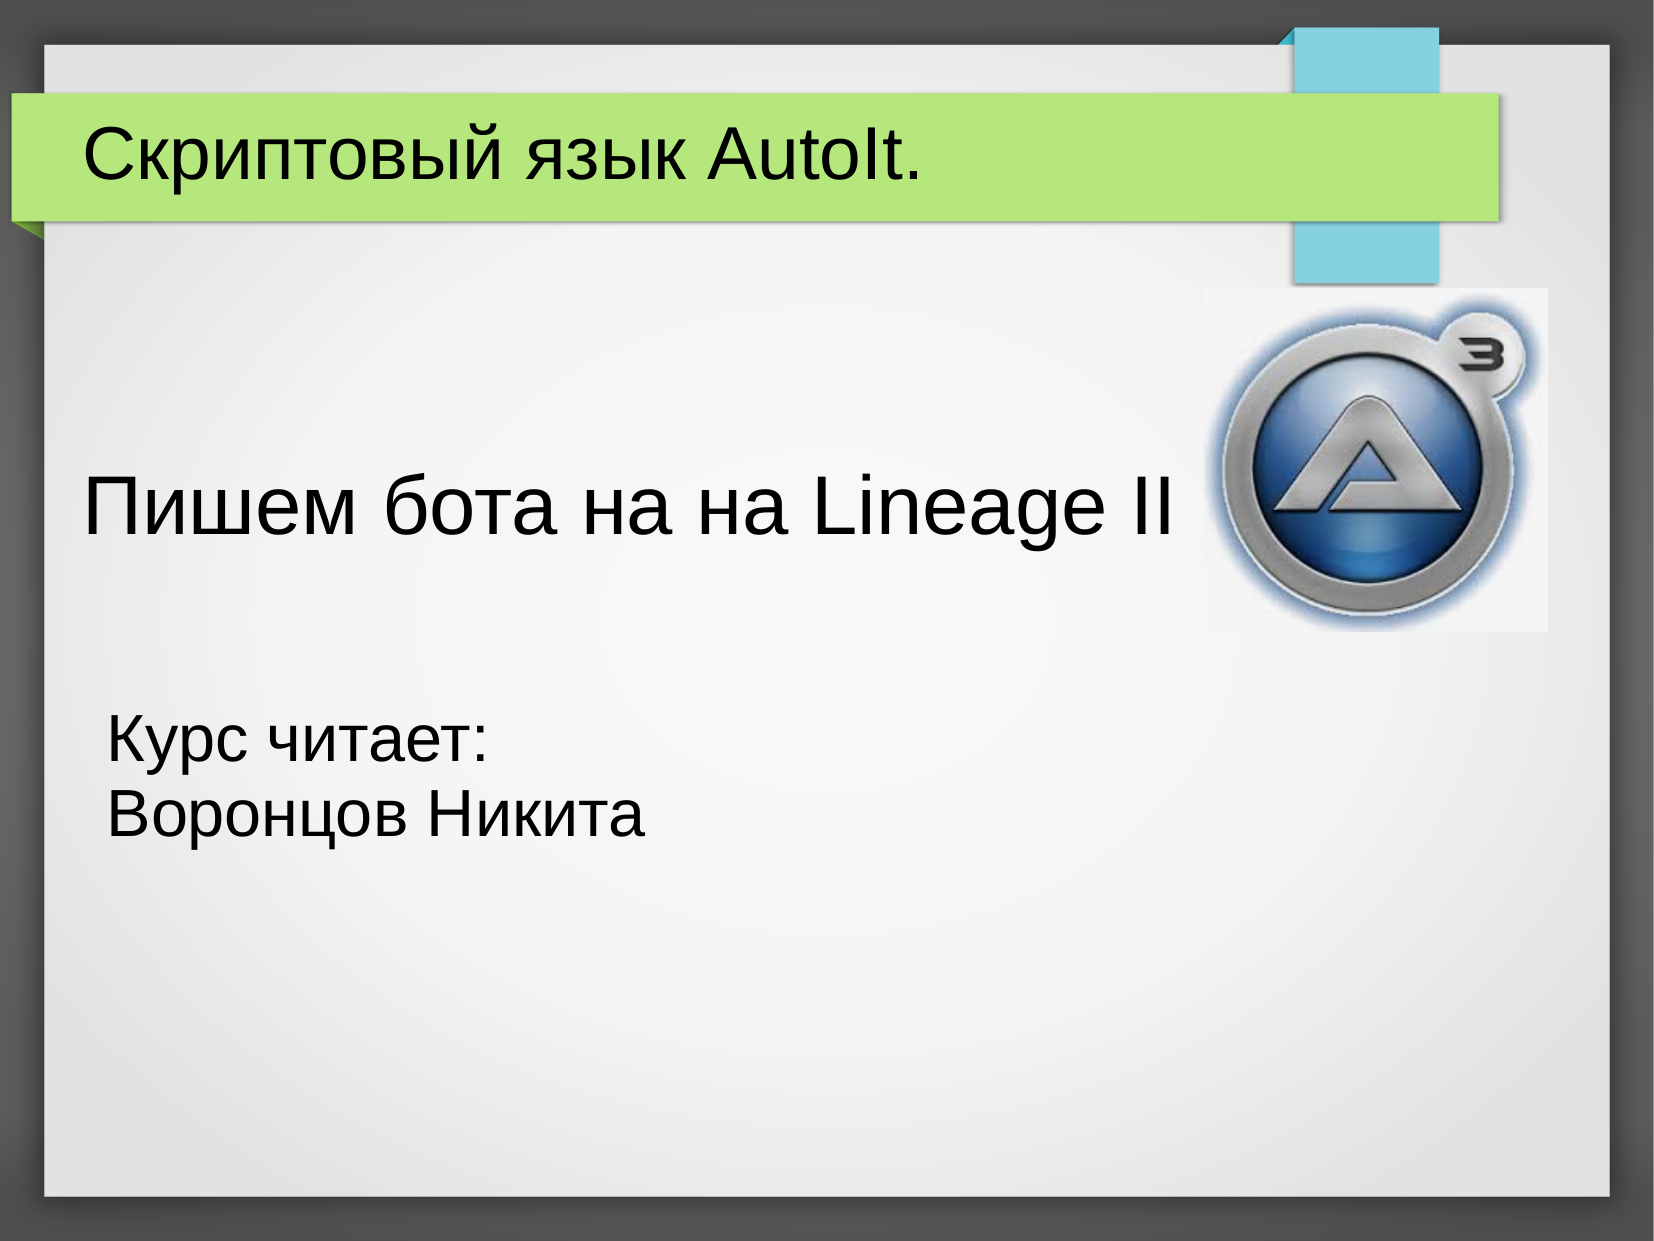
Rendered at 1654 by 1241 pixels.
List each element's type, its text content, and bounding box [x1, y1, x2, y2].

picture [0, 0, 1654, 1241]
title Cкриптовый язык AutoIt. [82, 69, 1560, 238]
subtitle Пишем бота на на Lineage II Курс читает: Воронцов Никита [82, 295, 1571, 1015]
